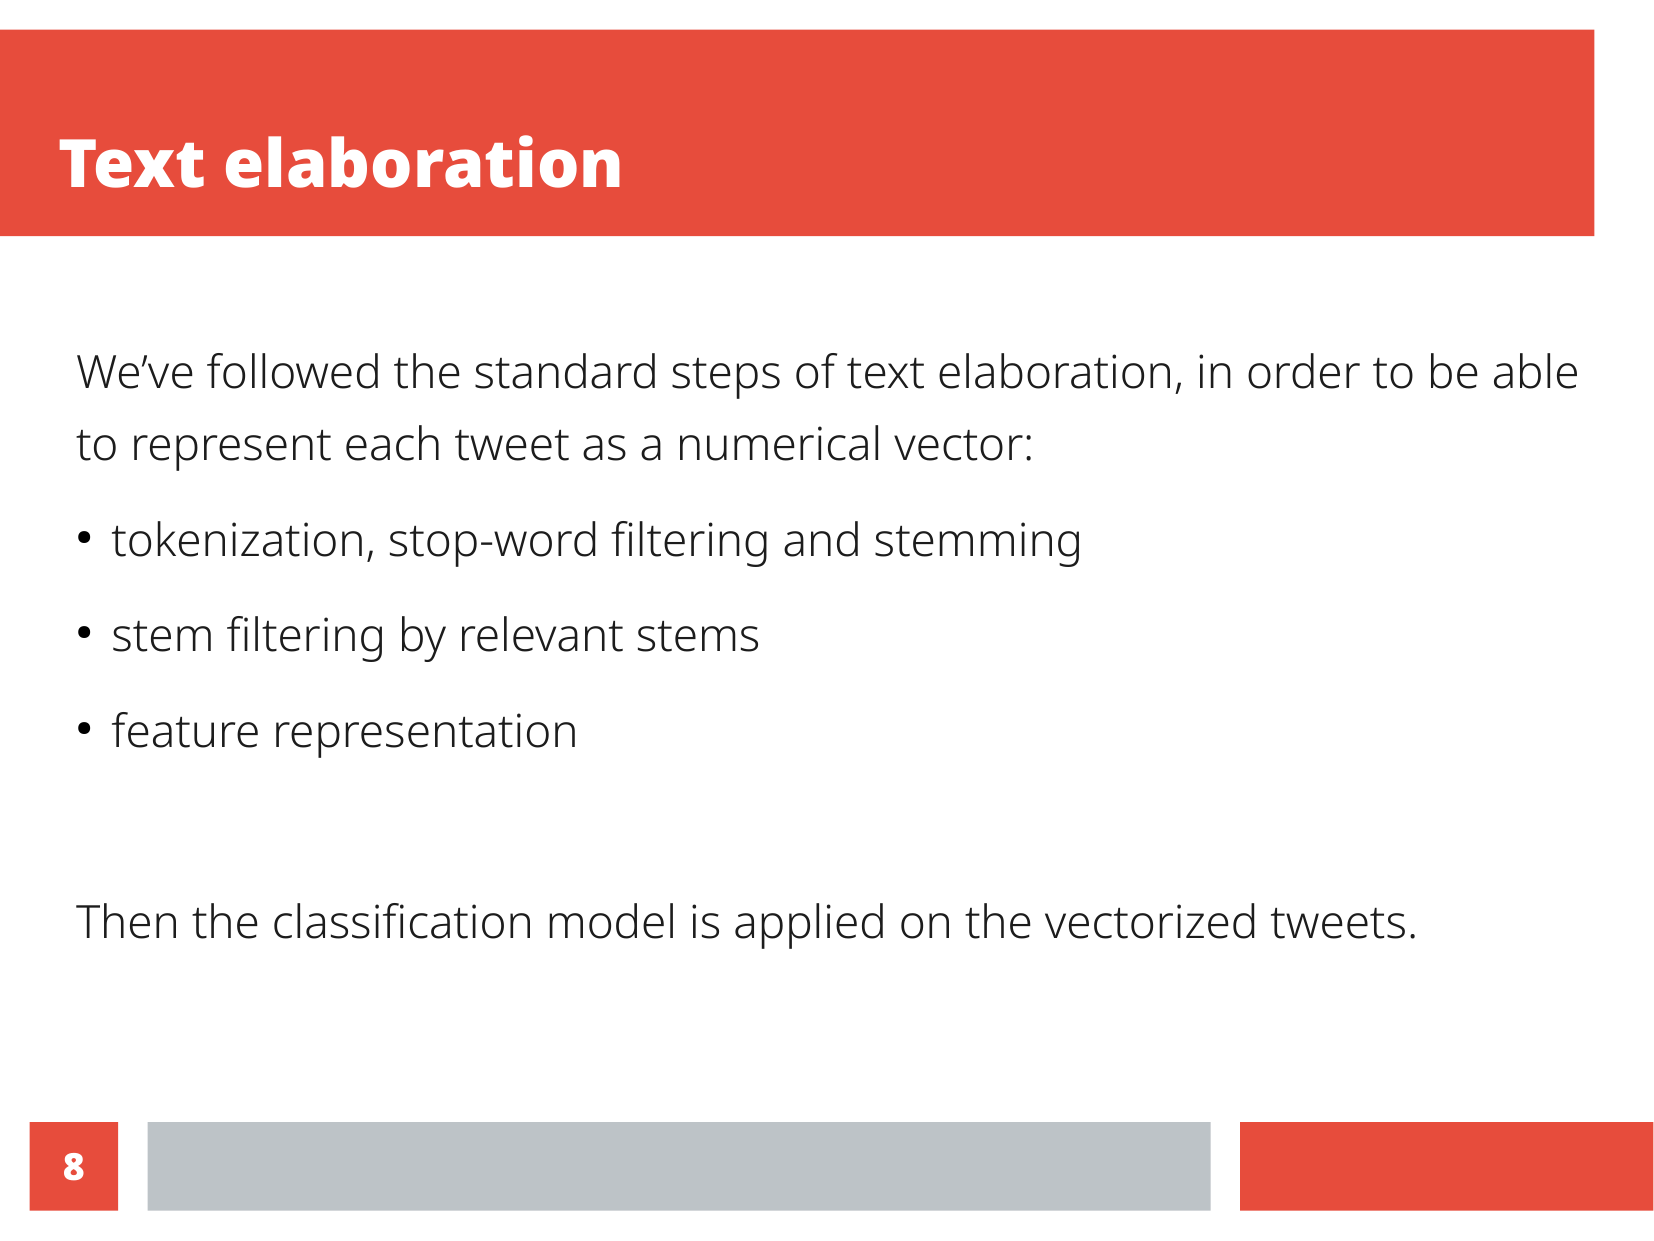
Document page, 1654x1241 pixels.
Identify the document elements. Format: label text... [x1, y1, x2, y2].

text_box We’ve followed the standard steps of text elaboration, in order to be able to represent each tweet as a numerical vector: tokenization, stop-word filtering and stemming stem filtering by relevant stems feature representation Then the classification model is applied on the vectorized tweets. [76, 330, 1582, 934]
title Text elaboration [59, 59, 1595, 207]
